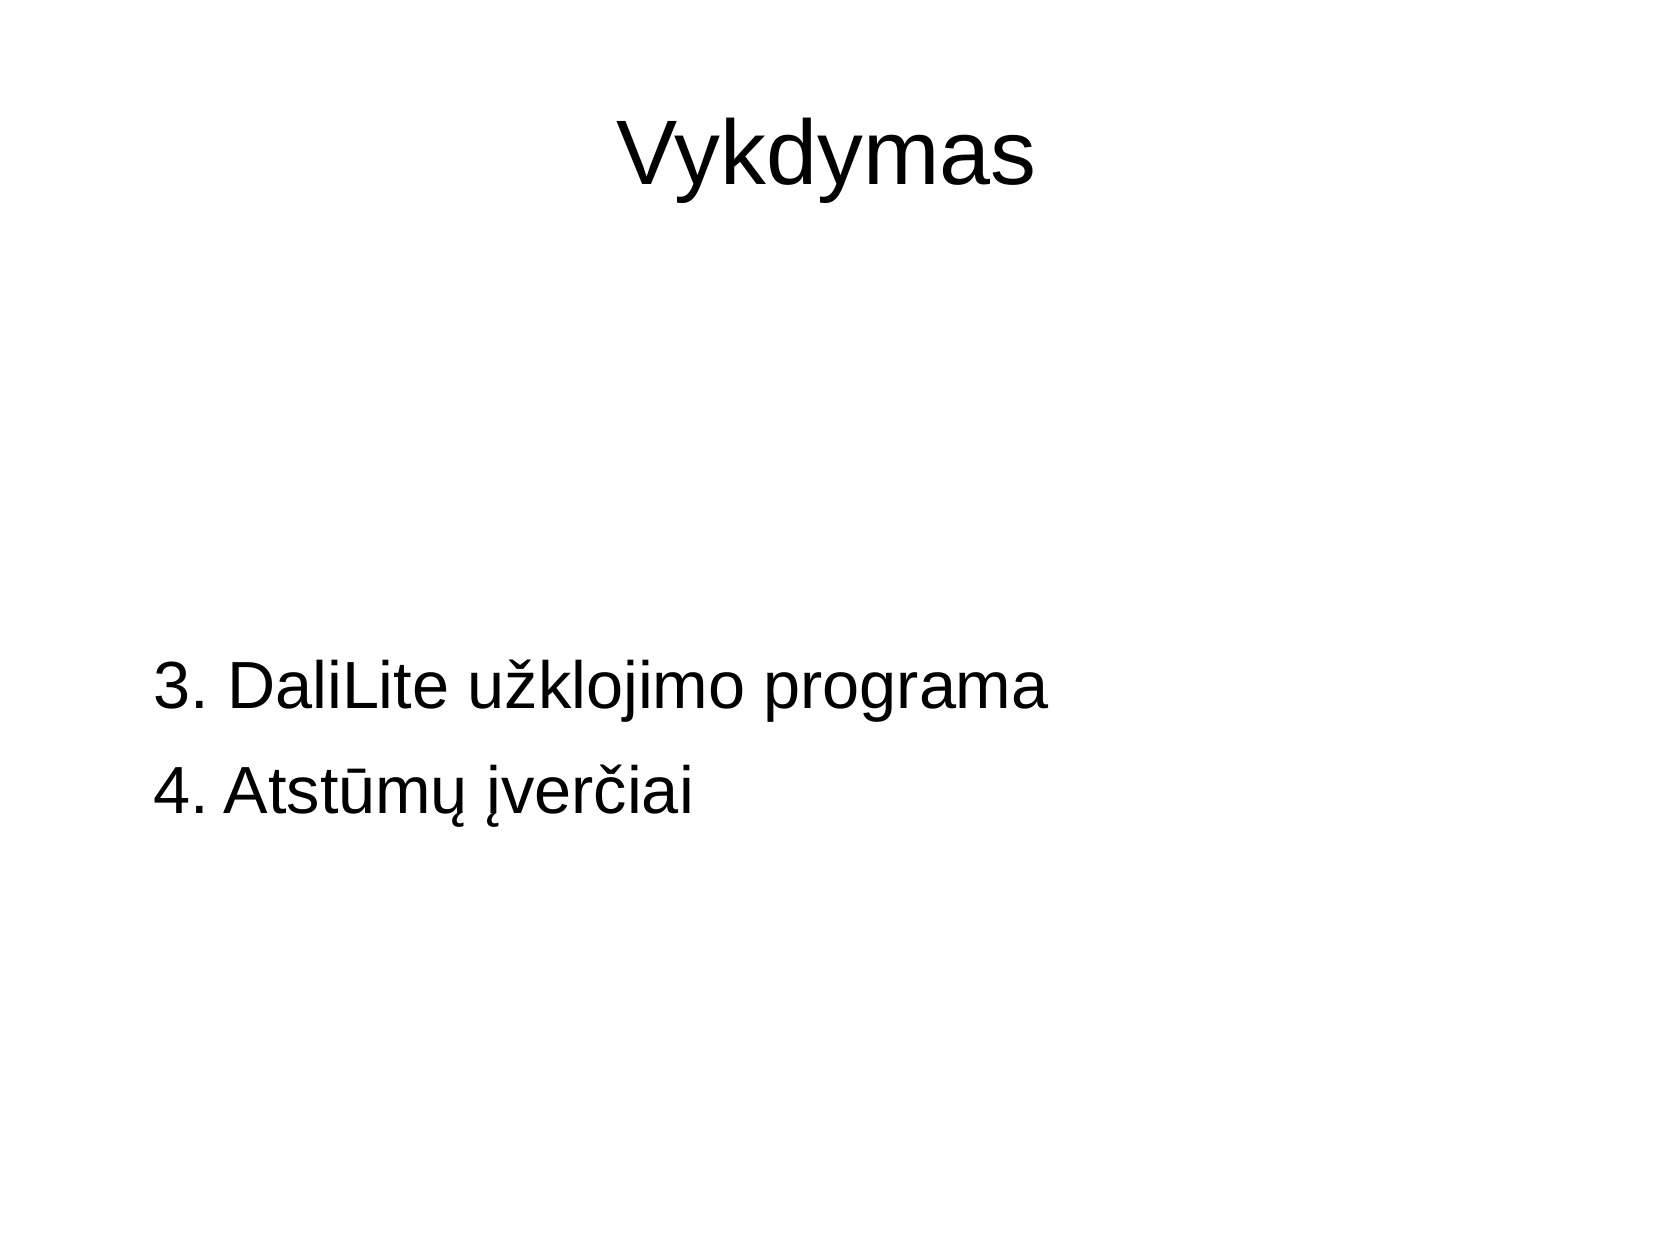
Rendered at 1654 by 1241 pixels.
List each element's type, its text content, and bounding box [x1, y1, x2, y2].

list 3. DaliLite užklojimo programa 4. Atstūmų įverčiai [82, 290, 1571, 1010]
title Vykdymas [82, 49, 1571, 257]
